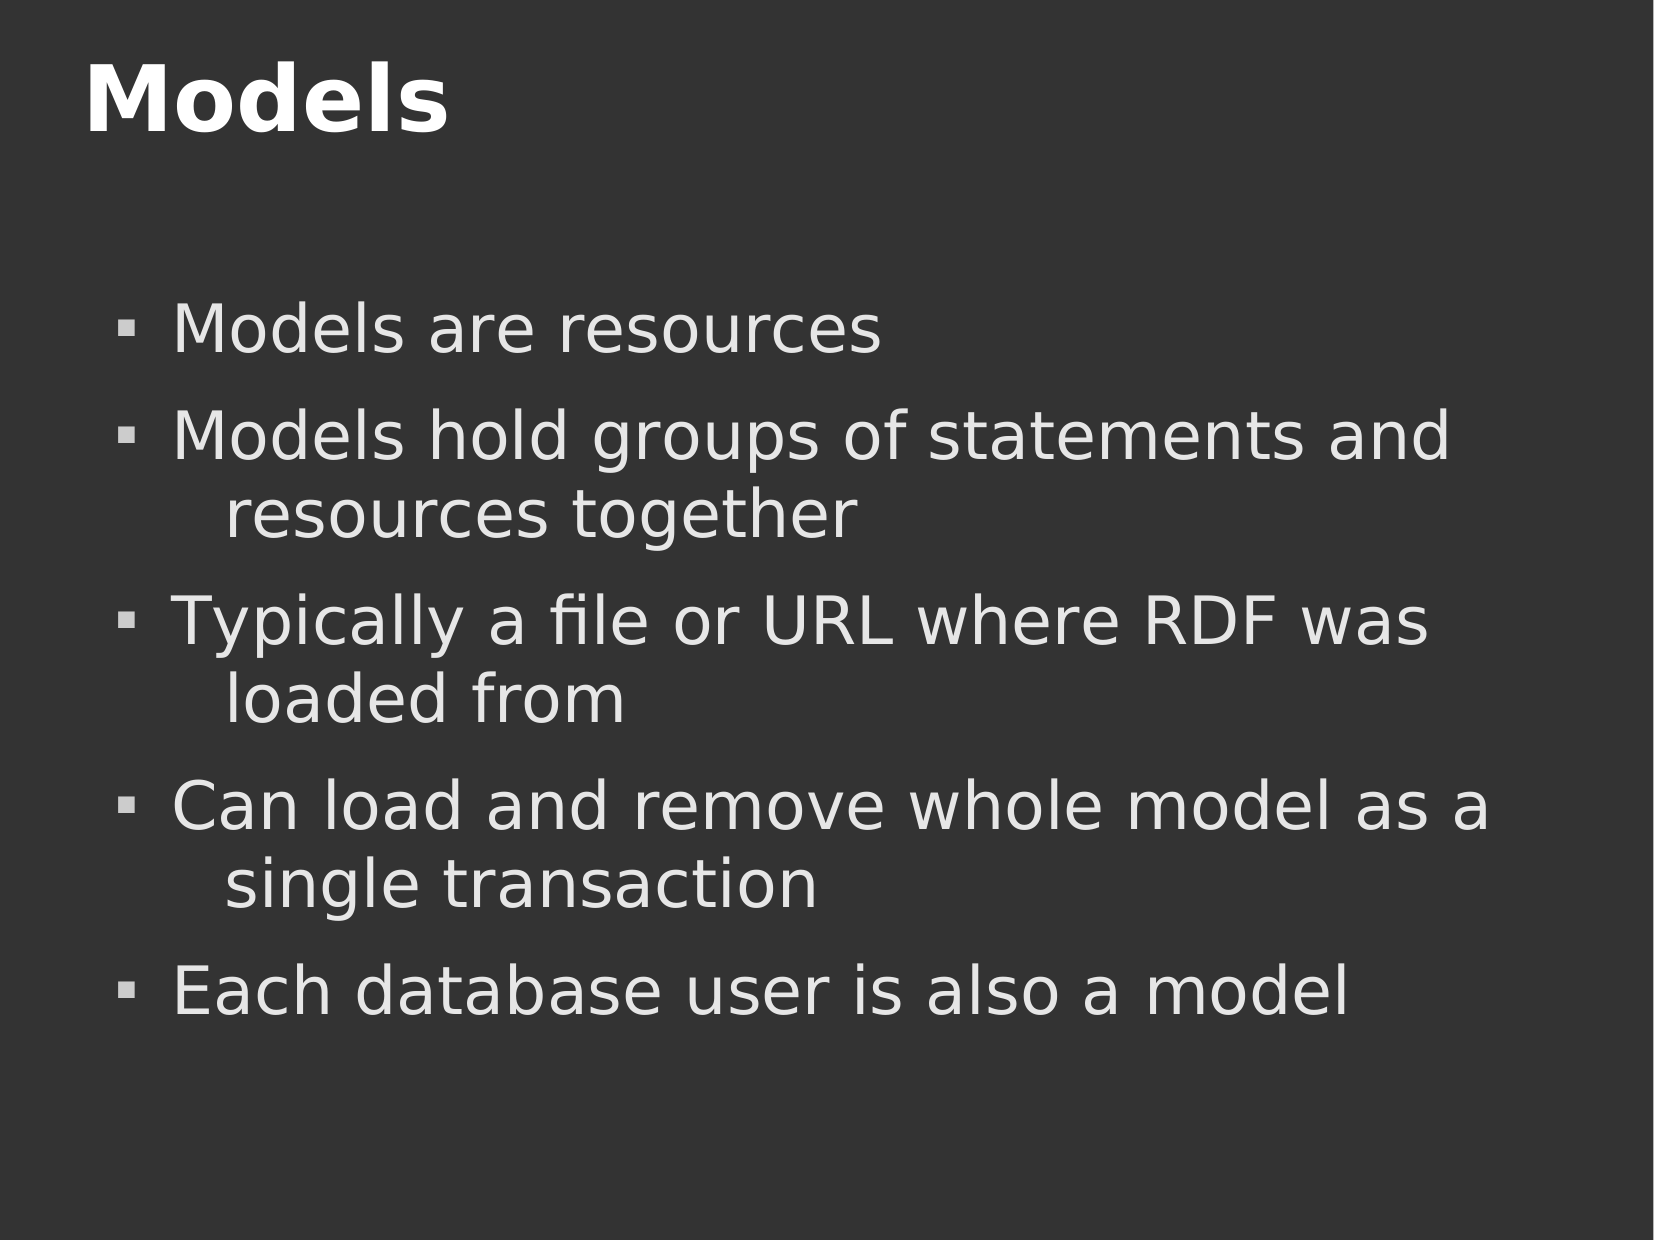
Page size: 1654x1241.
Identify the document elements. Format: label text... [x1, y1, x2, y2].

list Models are resources Models hold groups of statements and resources together Typically a file or URL where RDF was loaded from Can load and remove whole model as a single transaction Each database user is also a model [82, 290, 1571, 1094]
title Models [82, 46, 1571, 154]
